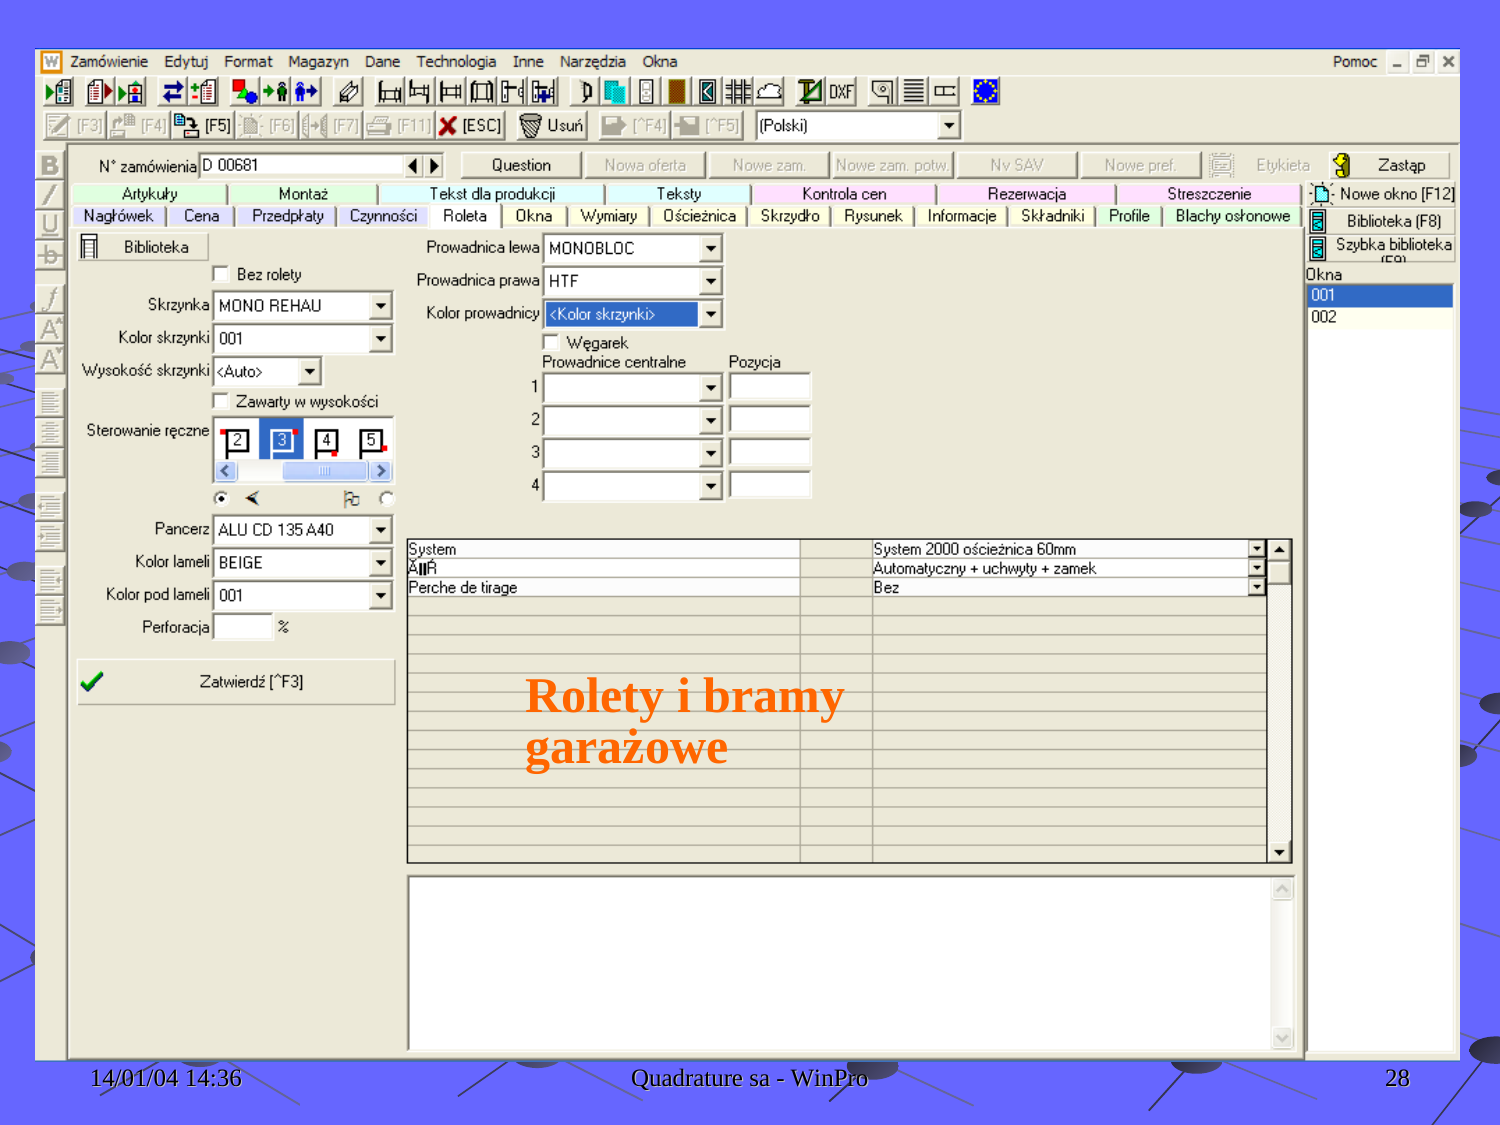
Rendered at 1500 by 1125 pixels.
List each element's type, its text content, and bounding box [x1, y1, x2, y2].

text_box Rolety i bramy garażowe [525, 671, 888, 775]
picture [35, 48, 1460, 1062]
